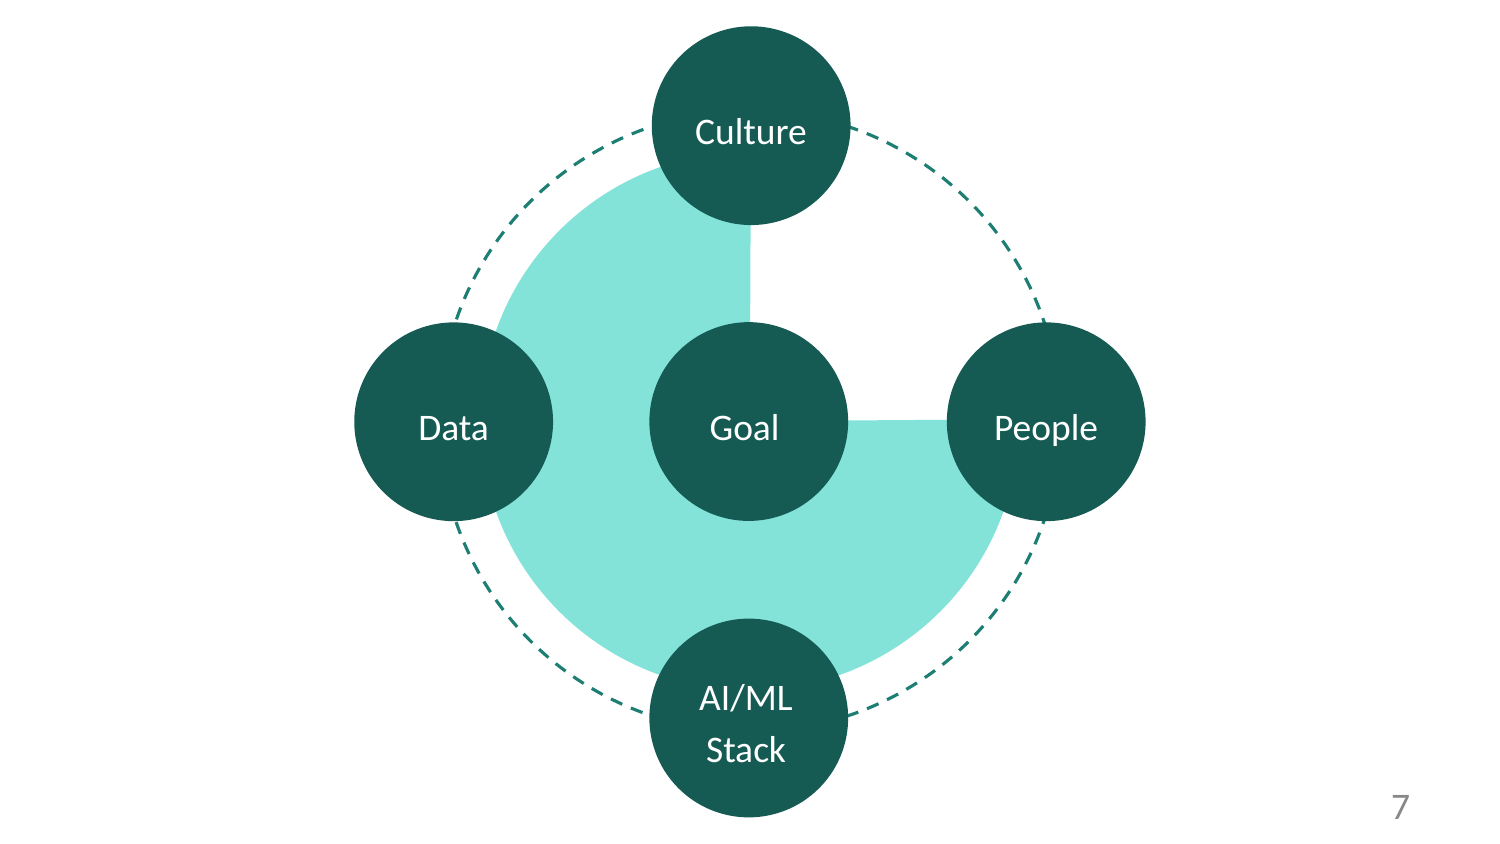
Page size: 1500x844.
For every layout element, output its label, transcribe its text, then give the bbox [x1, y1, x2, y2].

text_box [677, 787, 821, 818]
text_box Goal [677, 353, 820, 490]
text_box People [975, 353, 1118, 490]
text_box AI/ML Stack [629, 649, 862, 787]
text_box [354, 26, 1146, 666]
text_box Data [382, 353, 525, 490]
text_box Culture [680, 57, 822, 194]
slide_number <number> [1286, 782, 1425, 827]
